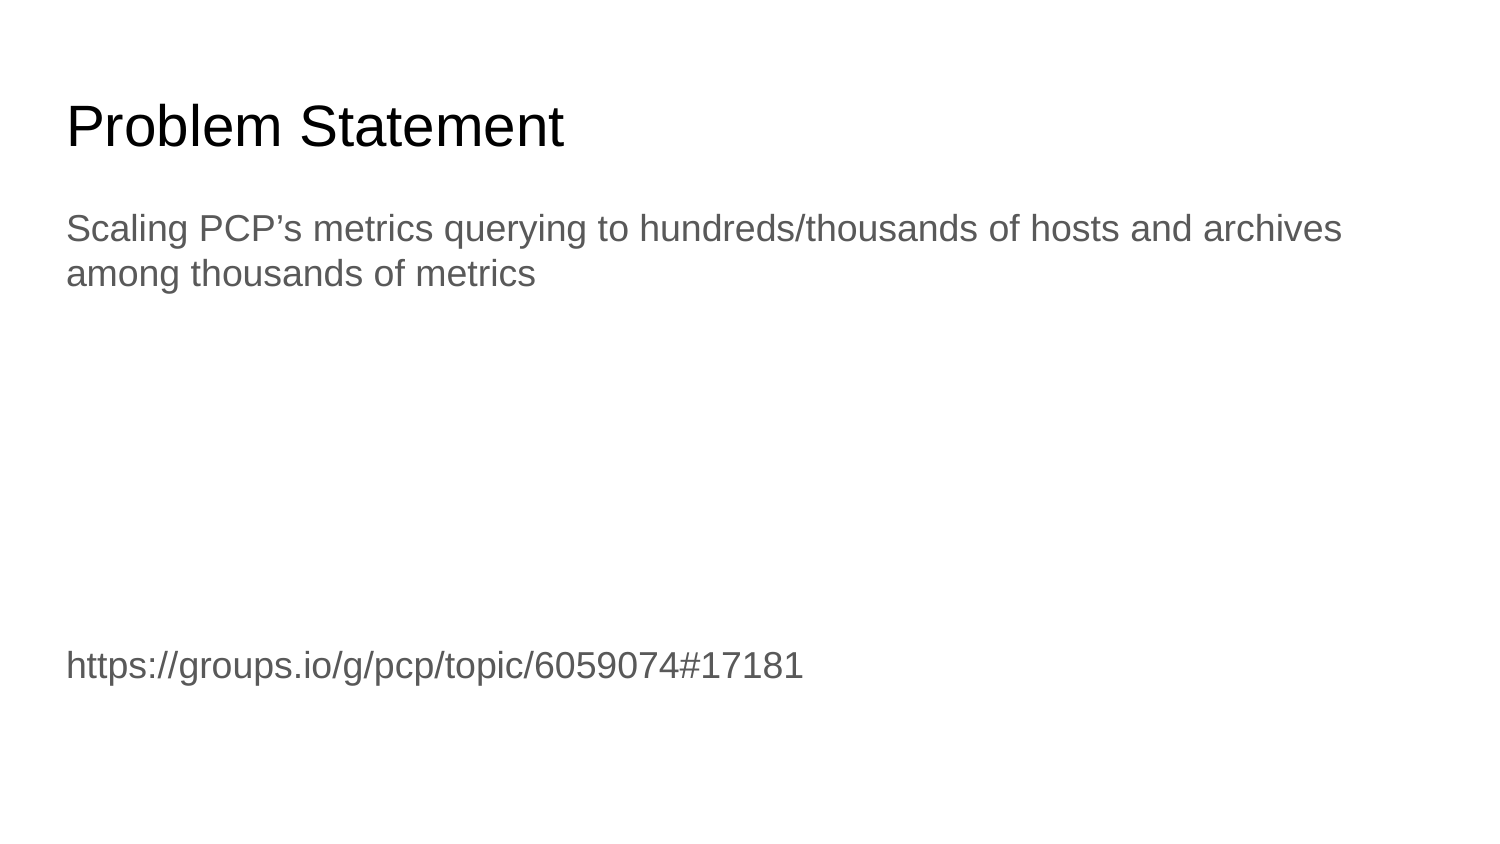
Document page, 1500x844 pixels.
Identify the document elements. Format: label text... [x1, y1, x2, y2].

title Problem Statement [51, 72, 1449, 167]
list Scaling PCP’s metrics querying to hundreds/thousands of hosts and archives among thousands of metrics https://groups.io/g/pcp/topic/6059074#17181 [51, 189, 1449, 750]
